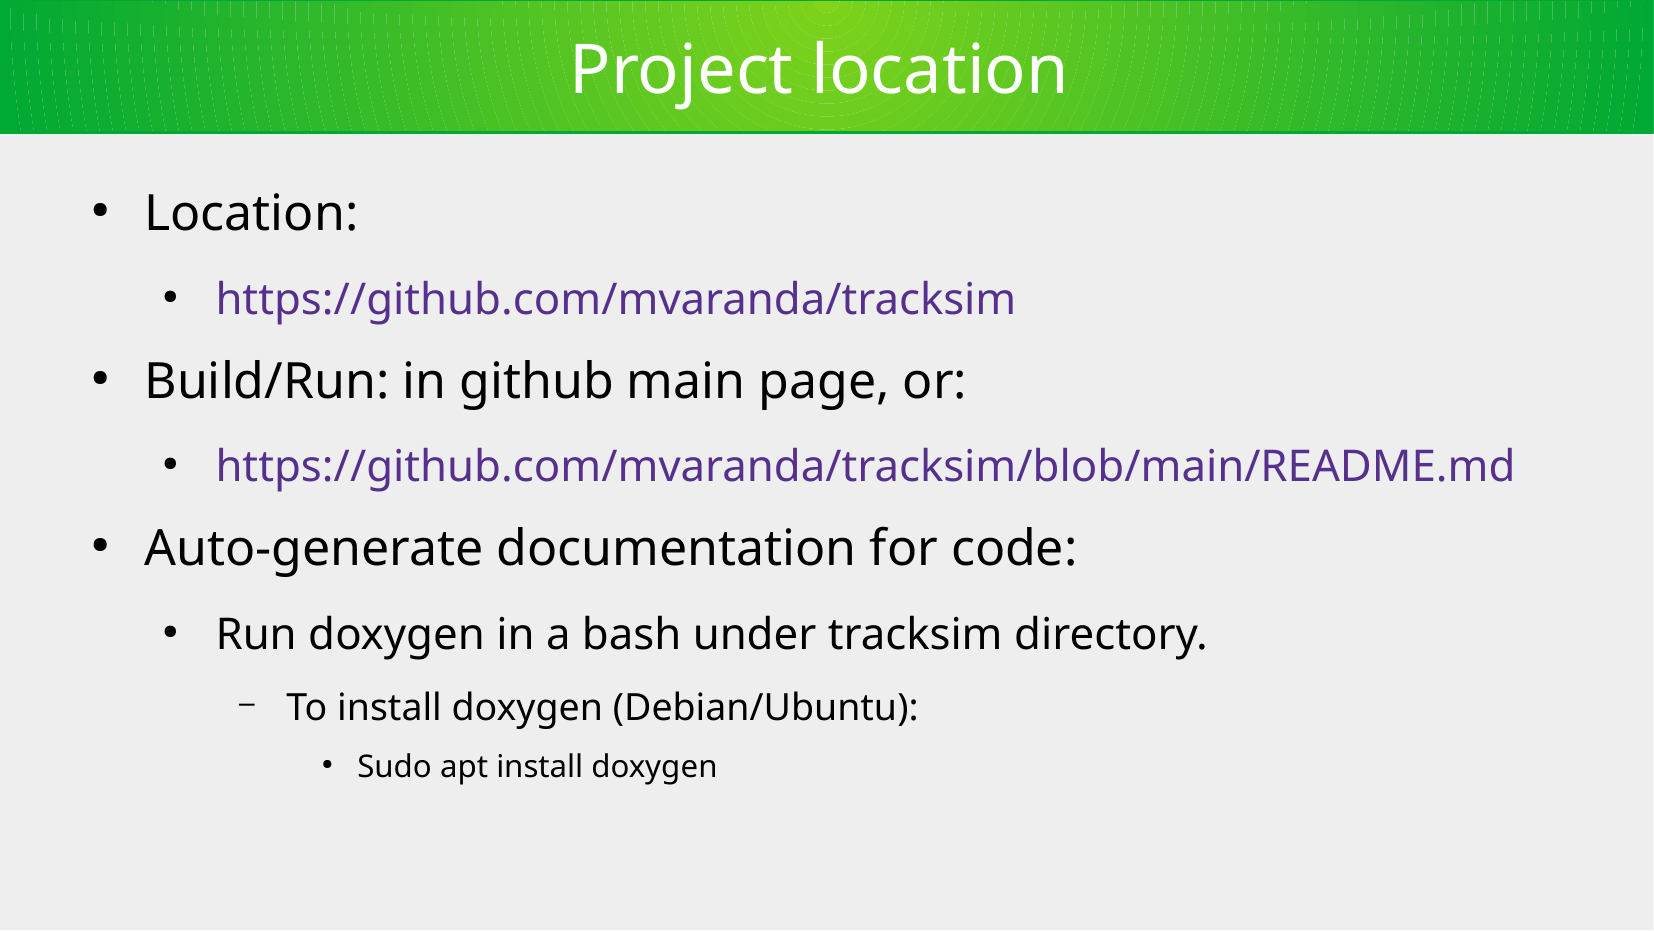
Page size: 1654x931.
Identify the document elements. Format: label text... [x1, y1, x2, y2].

list Location: https://github.com/mvaranda/tracksim Build/Run: in github main page, or: https://github.com/mvaranda/tracksim/blob/main/README.md Auto-generate documentation for code: Run doxygen in a bash under tracksim directory. To install doxygen (Debian/Ubuntu): Sudo apt install doxygen [73, 177, 1565, 827]
title Project location [73, 14, 1565, 119]
